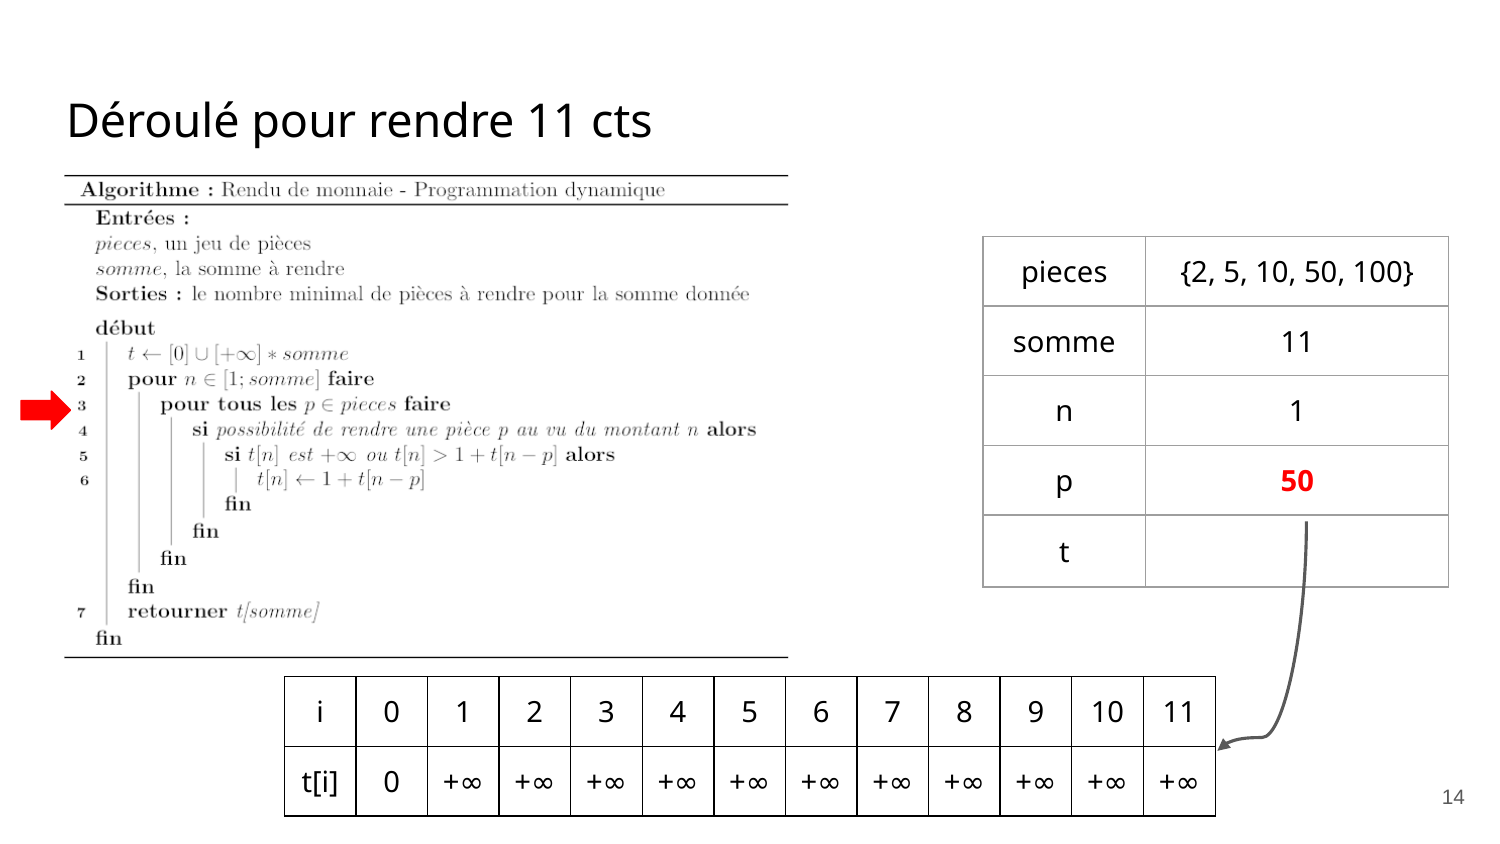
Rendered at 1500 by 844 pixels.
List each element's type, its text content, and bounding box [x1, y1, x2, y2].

table_cell t [984, 516, 1145, 586]
table_header 9 [1001, 677, 1071, 746]
table_header 8 [929, 677, 999, 746]
title Déroulé pour rendre 11 cts [51, 72, 1449, 167]
slide_number <numéro> [1389, 764, 1480, 830]
table_header 7 [858, 677, 928, 746]
table_cell +∞ [643, 747, 713, 815]
table_header 4 [643, 677, 713, 746]
table_cell 0 [357, 747, 427, 815]
table_header i [285, 677, 355, 746]
table_cell +∞ [1144, 747, 1215, 815]
table_cell +∞ [571, 747, 642, 815]
table_cell +∞ [715, 747, 785, 815]
table_header 0 [357, 677, 427, 746]
table_cell +∞ [428, 747, 498, 815]
table_cell t[i] [285, 747, 355, 815]
table_header 11 [1144, 677, 1215, 746]
table_cell +∞ [929, 747, 999, 815]
text_box [21, 391, 71, 430]
table_header 1 [428, 677, 498, 746]
table_cell 11 [1146, 307, 1448, 375]
table_cell somme [984, 307, 1145, 375]
table_cell [1146, 516, 1448, 586]
table_cell n [984, 376, 1145, 445]
table_cell 1 [1146, 376, 1448, 445]
table_header 3 [571, 677, 642, 746]
table_header {2, 5, 10, 50, 100} [1146, 237, 1448, 305]
table_cell +∞ [858, 747, 928, 815]
table_header 5 [715, 677, 785, 746]
picture [63, 173, 789, 660]
table_cell +∞ [1001, 747, 1071, 815]
table_header 2 [500, 677, 570, 746]
table_header 6 [786, 677, 856, 746]
table_cell +∞ [500, 747, 570, 815]
table_cell p [984, 446, 1145, 514]
table_cell +∞ [786, 747, 856, 815]
table_cell 50 [1146, 446, 1448, 514]
table_cell +∞ [1072, 747, 1143, 815]
table_header pieces [984, 237, 1145, 305]
table_header 10 [1072, 677, 1143, 746]
